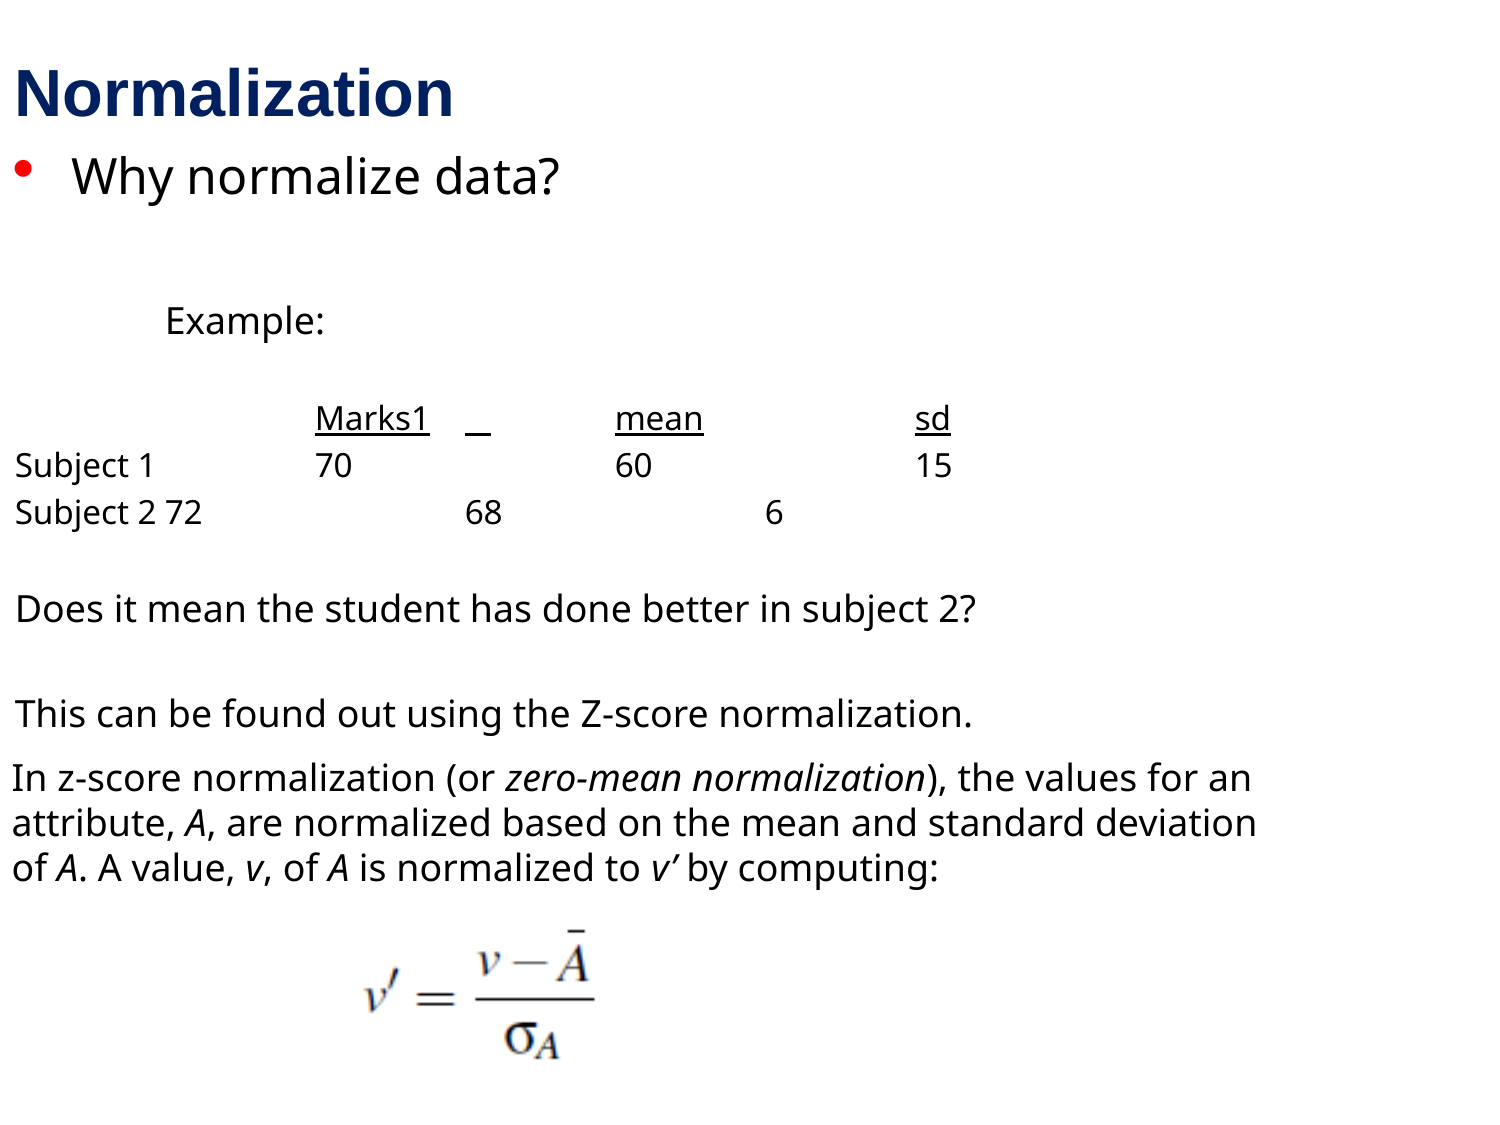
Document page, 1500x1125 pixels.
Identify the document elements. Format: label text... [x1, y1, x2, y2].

picture [362, 921, 600, 1062]
text_box In z-score normalization (or zero-mean normalization), the values for an attribute, A, are normalized based on the mean and standard deviation of A. A value, v, of A is normalized to v’ by computing: [0, 746, 1284, 897]
title Normalization [0, 0, 1071, 137]
list Why normalize data? Example: Marks1 mean sd Subject 1 70 60 15 Subject 2 72 68 6 Does it mean the student has done better in subject 2? This can be found out using the Z-score normalization. [0, 137, 1341, 1049]
